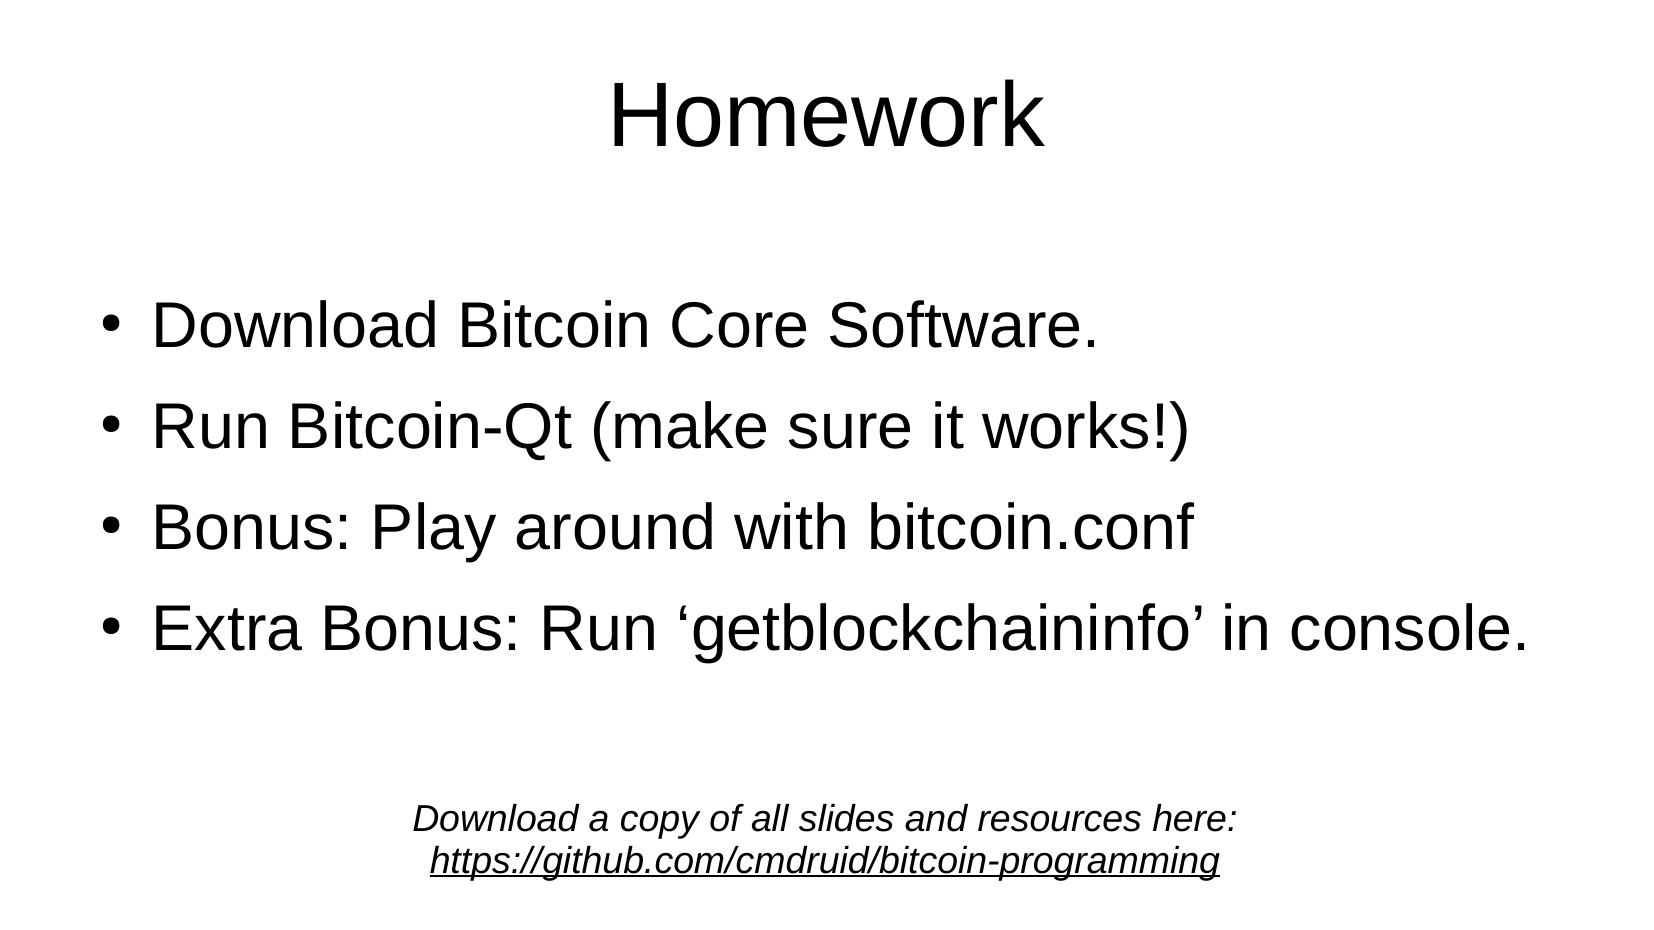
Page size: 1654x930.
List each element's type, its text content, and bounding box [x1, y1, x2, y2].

list Download Bitcoin Core Software. Run Bitcoin-Qt (make sure it works!) Bonus: Play around with bitcoin.conf Extra Bonus: Run ‘getblockchaininfo’ in console. [82, 188, 1571, 728]
text_box Download a copy of all slides and resources here: https://github.com/cmdruid/bitcoin-programming [337, 750, 1313, 929]
title Homework [82, 37, 1571, 188]
